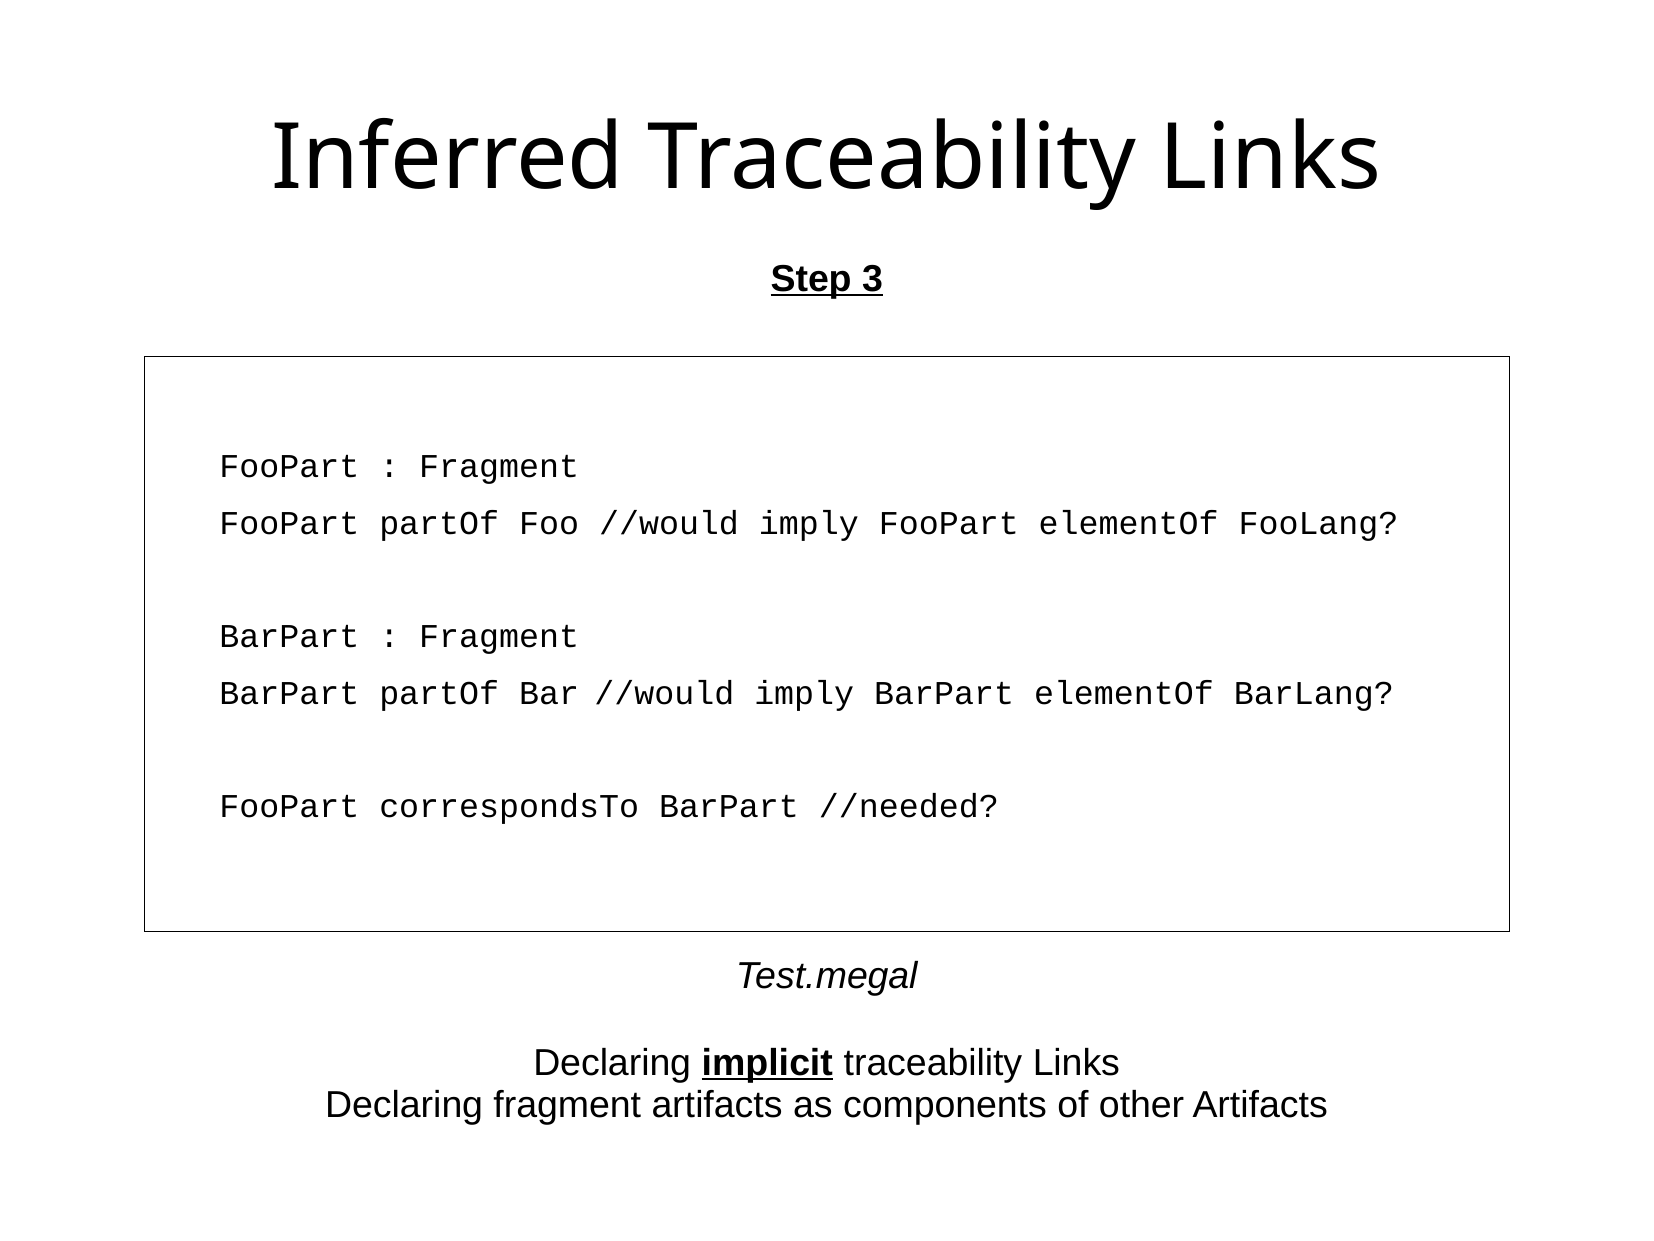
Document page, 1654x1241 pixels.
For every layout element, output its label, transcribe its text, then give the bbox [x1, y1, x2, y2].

text_box FooPart : Fragment FooPart partOf Foo //would imply FooPart elementOf FooLang? BarPart : Fragment BarPart partOf Bar //would imply BarPart elementOf BarLang? FooPart correspondsTo BarPart //needed? [144, 356, 1510, 932]
title Inferred Traceability Links [82, 49, 1571, 257]
text_box Declaring implicit traceability Links Declaring fragment artifacts as components of other Artifacts [106, 1034, 1547, 1134]
text_box Step 3 [354, 250, 1300, 308]
text_box Test.megal [582, 947, 1072, 1008]
